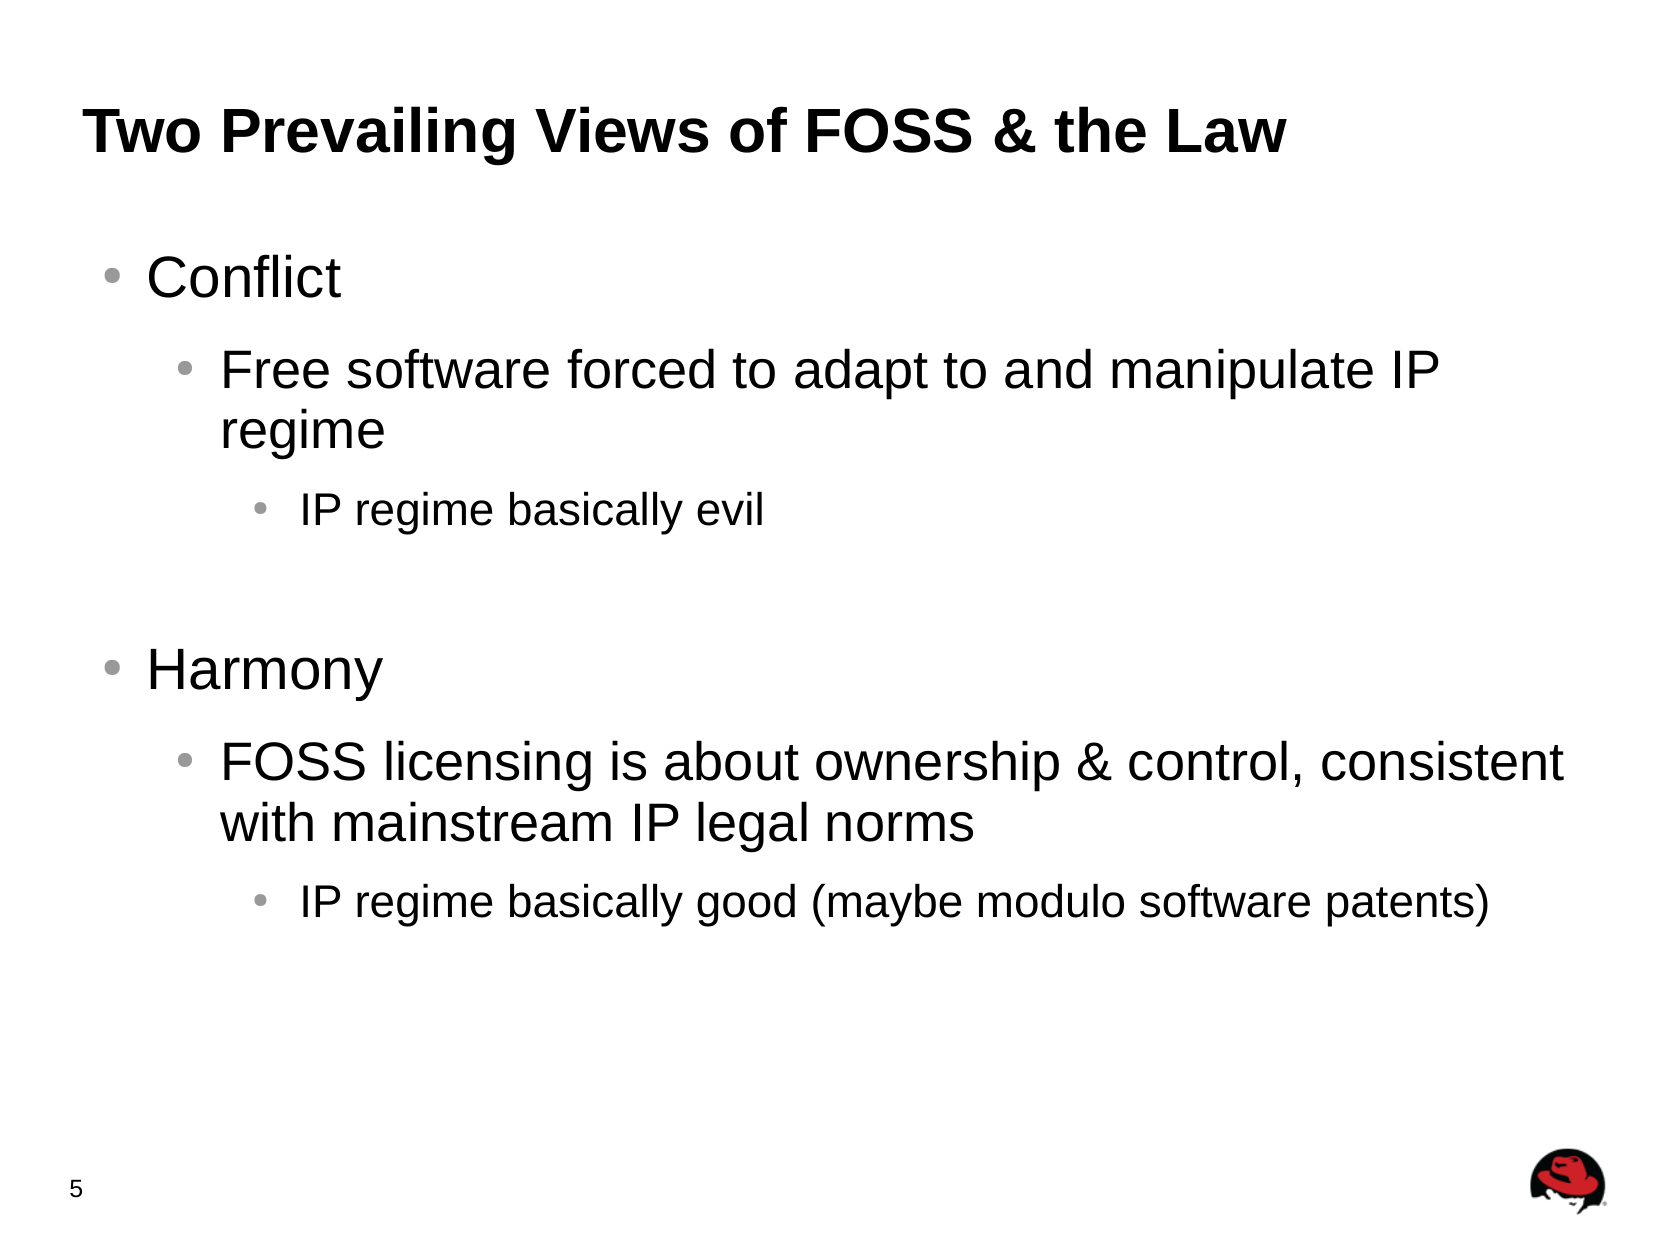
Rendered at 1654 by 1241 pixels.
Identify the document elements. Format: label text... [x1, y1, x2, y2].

list Conflict Free software forced to adapt to and manipulate IP regime IP regime basically evil Harmony FOSS licensing is about ownership & control, consistent with mainstream IP legal norms IP regime basically good (maybe modulo software patents) [86, 244, 1576, 1095]
title Two Prevailing Views of FOSS & the Law [82, 45, 1571, 218]
picture [1529, 1146, 1613, 1224]
